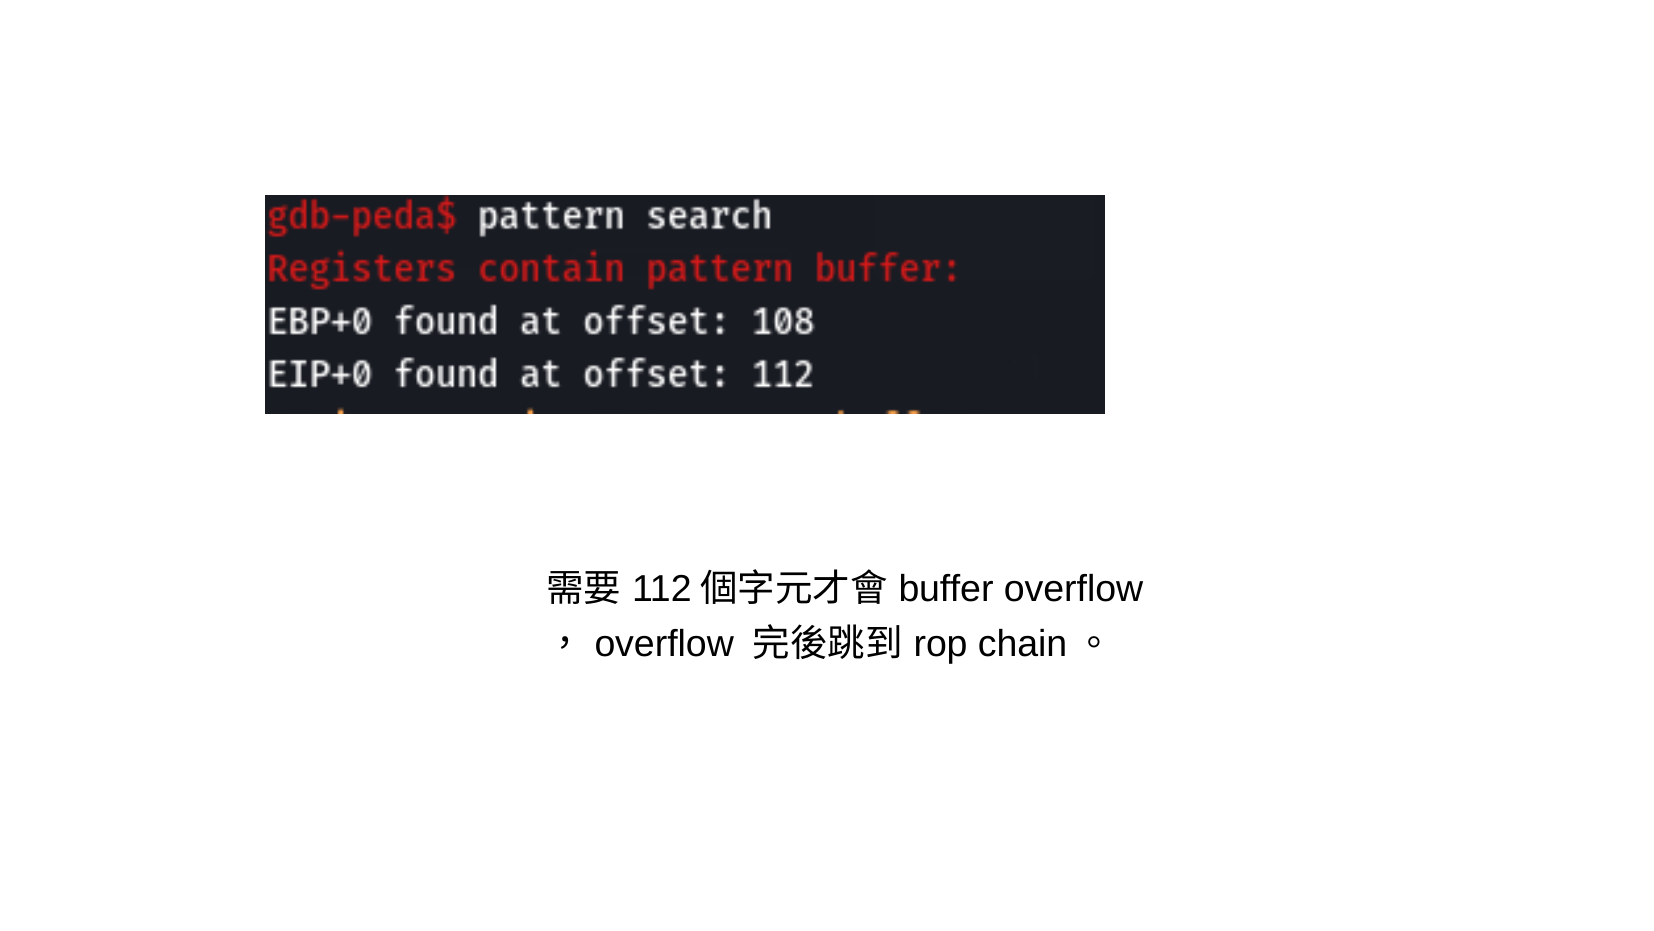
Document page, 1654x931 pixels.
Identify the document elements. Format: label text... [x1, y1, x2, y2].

picture [265, 195, 1105, 414]
text_box 需要112個字元才會buffer overflow ，overflow 完後跳到rop chain。 [531, 550, 1169, 729]
